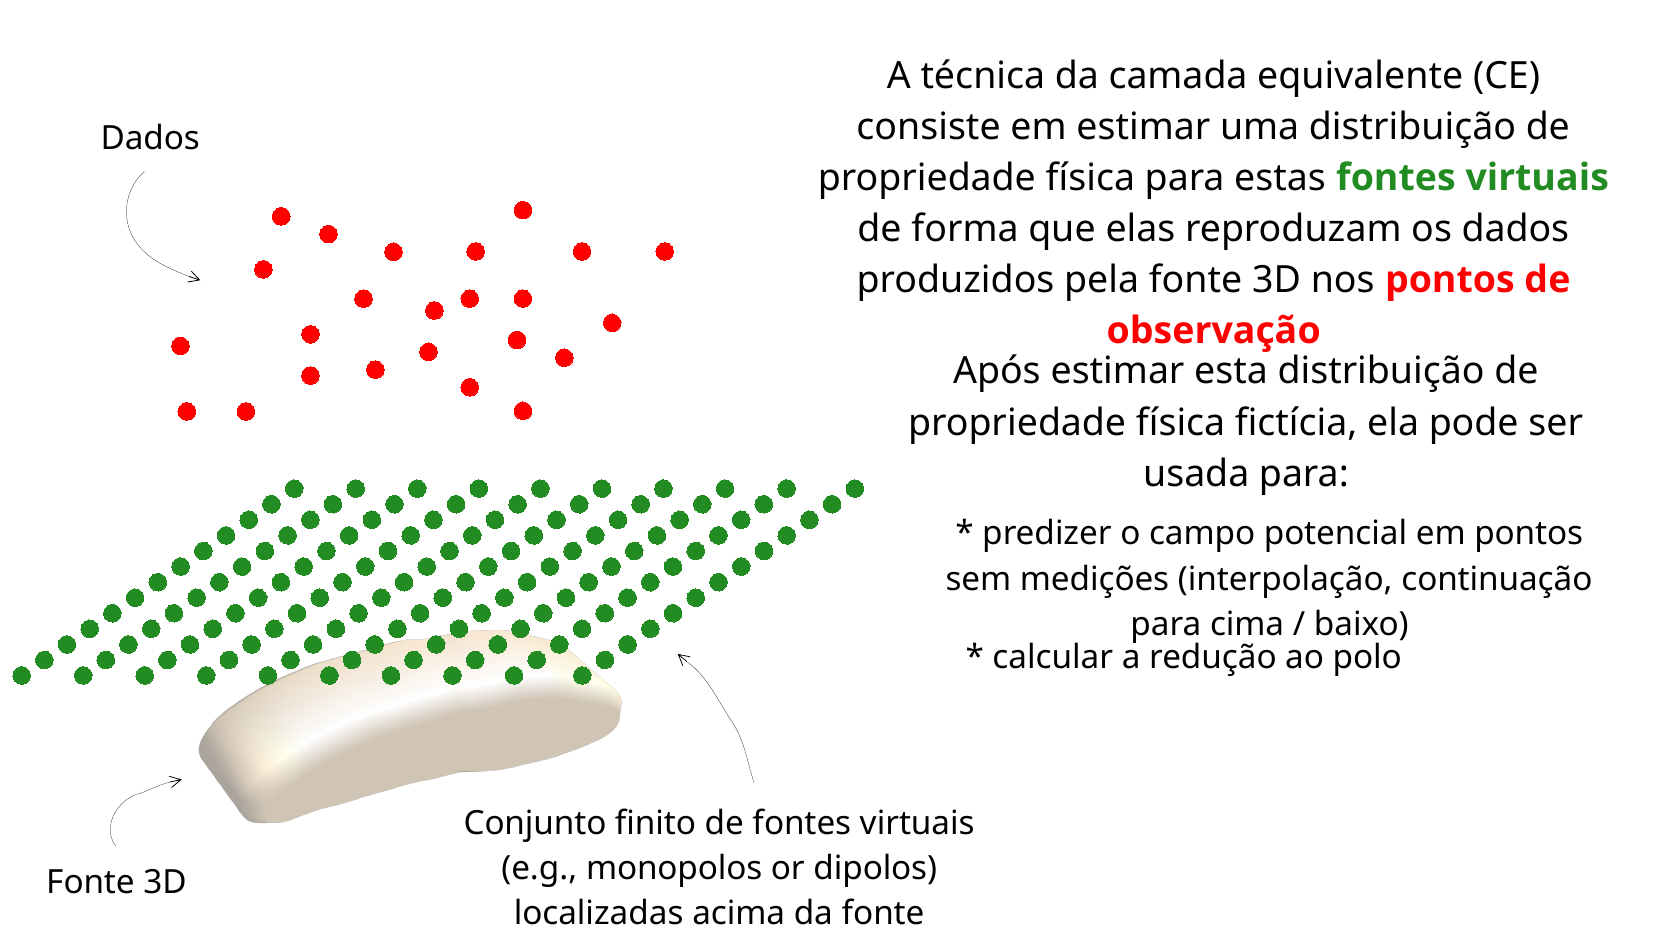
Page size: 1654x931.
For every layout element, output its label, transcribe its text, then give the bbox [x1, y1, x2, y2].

text_box [716, 479, 734, 498]
text_box [226, 604, 245, 623]
text_box [823, 495, 841, 514]
text_box [74, 666, 93, 685]
text_box [486, 510, 504, 529]
text_box [320, 666, 339, 685]
text_box [555, 348, 574, 367]
text_box [304, 635, 322, 654]
text_box [404, 651, 423, 669]
text_box * calcular a redução ao polo [950, 625, 1630, 727]
text_box [433, 588, 452, 607]
text_box [603, 313, 622, 332]
text_box [511, 619, 530, 638]
text_box [366, 360, 385, 379]
text_box [670, 510, 689, 529]
text_box [570, 495, 589, 514]
text_box [466, 242, 485, 261]
text_box [641, 619, 660, 638]
text_box [447, 495, 465, 514]
text_box [281, 651, 300, 669]
text_box [288, 604, 306, 623]
text_box [319, 225, 338, 243]
text_box [237, 402, 255, 421]
text_box [732, 557, 751, 576]
text_box [171, 337, 190, 355]
text_box [388, 619, 407, 638]
text_box [470, 479, 488, 498]
text_box Dados [85, 106, 401, 158]
text_box [754, 495, 773, 514]
text_box [664, 557, 682, 576]
text_box [135, 666, 154, 685]
text_box Fonte 3D [31, 850, 207, 902]
text_box [301, 325, 320, 344]
text_box [518, 573, 536, 592]
text_box [324, 495, 342, 514]
text_box [417, 557, 436, 576]
text_box [177, 402, 196, 421]
text_box [625, 542, 644, 560]
text_box [158, 651, 177, 669]
text_box [365, 635, 384, 654]
text_box [401, 526, 420, 545]
text_box [596, 651, 614, 669]
text_box Conjunto finito de fontes virtuais (e.g., monopolos or dipolos) localizadas acima da fonte [448, 791, 993, 916]
text_box [655, 242, 674, 261]
text_box [595, 604, 614, 623]
text_box [602, 557, 621, 576]
text_box [654, 479, 673, 498]
text_box [508, 495, 527, 514]
text_box [239, 510, 258, 529]
text_box [35, 651, 54, 669]
text_box [755, 542, 773, 560]
text_box [709, 573, 728, 592]
text_box [233, 557, 251, 576]
text_box A técnica da camada equivalente (CE) consiste em estimar uma distribuição de propriedade física para estas fontes virtuais de forma que elas reproduzam os dados produzidos pela fonte 3D nos pontos de observação [803, 41, 1630, 313]
text_box [372, 588, 391, 607]
text_box [463, 526, 482, 545]
text_box [197, 666, 216, 685]
text_box [285, 479, 304, 498]
text_box [541, 557, 559, 576]
text_box [573, 666, 592, 685]
text_box [466, 651, 485, 669]
text_box [709, 526, 728, 545]
text_box [119, 635, 138, 654]
text_box [148, 573, 167, 592]
text_box [514, 289, 532, 308]
text_box [254, 260, 273, 279]
text_box [488, 635, 507, 654]
text_box [693, 495, 712, 514]
text_box [408, 479, 427, 498]
text_box [272, 207, 291, 226]
text_box [547, 510, 566, 529]
text_box [631, 495, 650, 514]
text_box [58, 635, 76, 654]
text_box [531, 479, 550, 498]
text_box [343, 651, 361, 669]
text_box [524, 526, 543, 545]
text_box [346, 479, 365, 498]
text_box [505, 666, 523, 685]
text_box [777, 479, 796, 498]
text_box [618, 588, 637, 607]
text_box [846, 479, 864, 498]
text_box [686, 588, 705, 607]
text_box [242, 635, 261, 654]
text_box [354, 289, 373, 308]
text_box [593, 479, 611, 498]
text_box [514, 401, 532, 420]
text_box [278, 526, 297, 545]
text_box [450, 619, 468, 638]
text_box [187, 588, 206, 607]
text_box [586, 526, 605, 545]
text_box Após estimar esta distribuição de propriedade física fictícia, ela pode ser usada para: [874, 336, 1619, 438]
text_box [171, 557, 190, 576]
text_box [142, 619, 161, 638]
text_box [664, 604, 682, 623]
text_box [379, 542, 397, 560]
text_box * predizer o campo potencial em pontos sem medições (interpolação, continuação para cima / baixo) [921, 501, 1619, 644]
text_box [502, 542, 520, 560]
text_box [395, 573, 413, 592]
text_box [557, 588, 575, 607]
text_box [573, 619, 591, 638]
text_box [272, 573, 290, 592]
text_box [479, 557, 498, 576]
text_box [301, 366, 320, 385]
text_box [103, 604, 122, 623]
text_box [641, 573, 660, 592]
text_box [508, 331, 526, 349]
text_box [210, 573, 229, 592]
text_box [265, 619, 284, 638]
text_box [96, 651, 115, 669]
text_box [419, 342, 438, 361]
text_box [340, 526, 358, 545]
text_box [472, 604, 491, 623]
text_box [460, 378, 479, 397]
text_box [294, 557, 313, 576]
text_box [384, 242, 403, 261]
text_box [527, 651, 546, 669]
text_box [317, 542, 336, 560]
text_box [333, 573, 352, 592]
text_box [259, 666, 277, 685]
text_box [424, 510, 443, 529]
text_box [686, 542, 705, 560]
text_box [194, 542, 213, 560]
text_box [495, 588, 514, 607]
text_box [301, 510, 320, 529]
text_box [514, 201, 532, 219]
text_box [534, 604, 553, 623]
text_box [249, 588, 268, 607]
text_box [327, 619, 345, 638]
text_box [440, 542, 459, 560]
text_box [363, 510, 381, 529]
text_box [573, 242, 591, 261]
text_box [181, 635, 199, 654]
text_box [648, 526, 666, 545]
text_box [460, 289, 479, 308]
text_box [427, 635, 446, 654]
text_box [203, 619, 222, 638]
text_box [382, 666, 400, 685]
text_box [256, 542, 274, 560]
text_box [443, 666, 462, 685]
text_box [80, 619, 99, 638]
text_box [411, 604, 429, 623]
text_box [217, 526, 235, 545]
text_box [165, 604, 183, 623]
text_box [262, 495, 281, 514]
text_box [609, 510, 627, 529]
text_box [385, 495, 404, 514]
text_box [732, 510, 751, 529]
text_box [456, 573, 475, 592]
text_box [425, 301, 444, 320]
text_box [356, 557, 375, 576]
text_box [618, 635, 637, 654]
text_box [800, 510, 819, 529]
text_box [777, 526, 796, 545]
text_box [550, 635, 569, 654]
text_box [310, 588, 329, 607]
text_box [349, 604, 368, 623]
text_box [220, 651, 238, 669]
text_box [579, 573, 598, 592]
text_box [563, 542, 582, 560]
text_box [126, 588, 144, 607]
text_box [12, 666, 31, 685]
